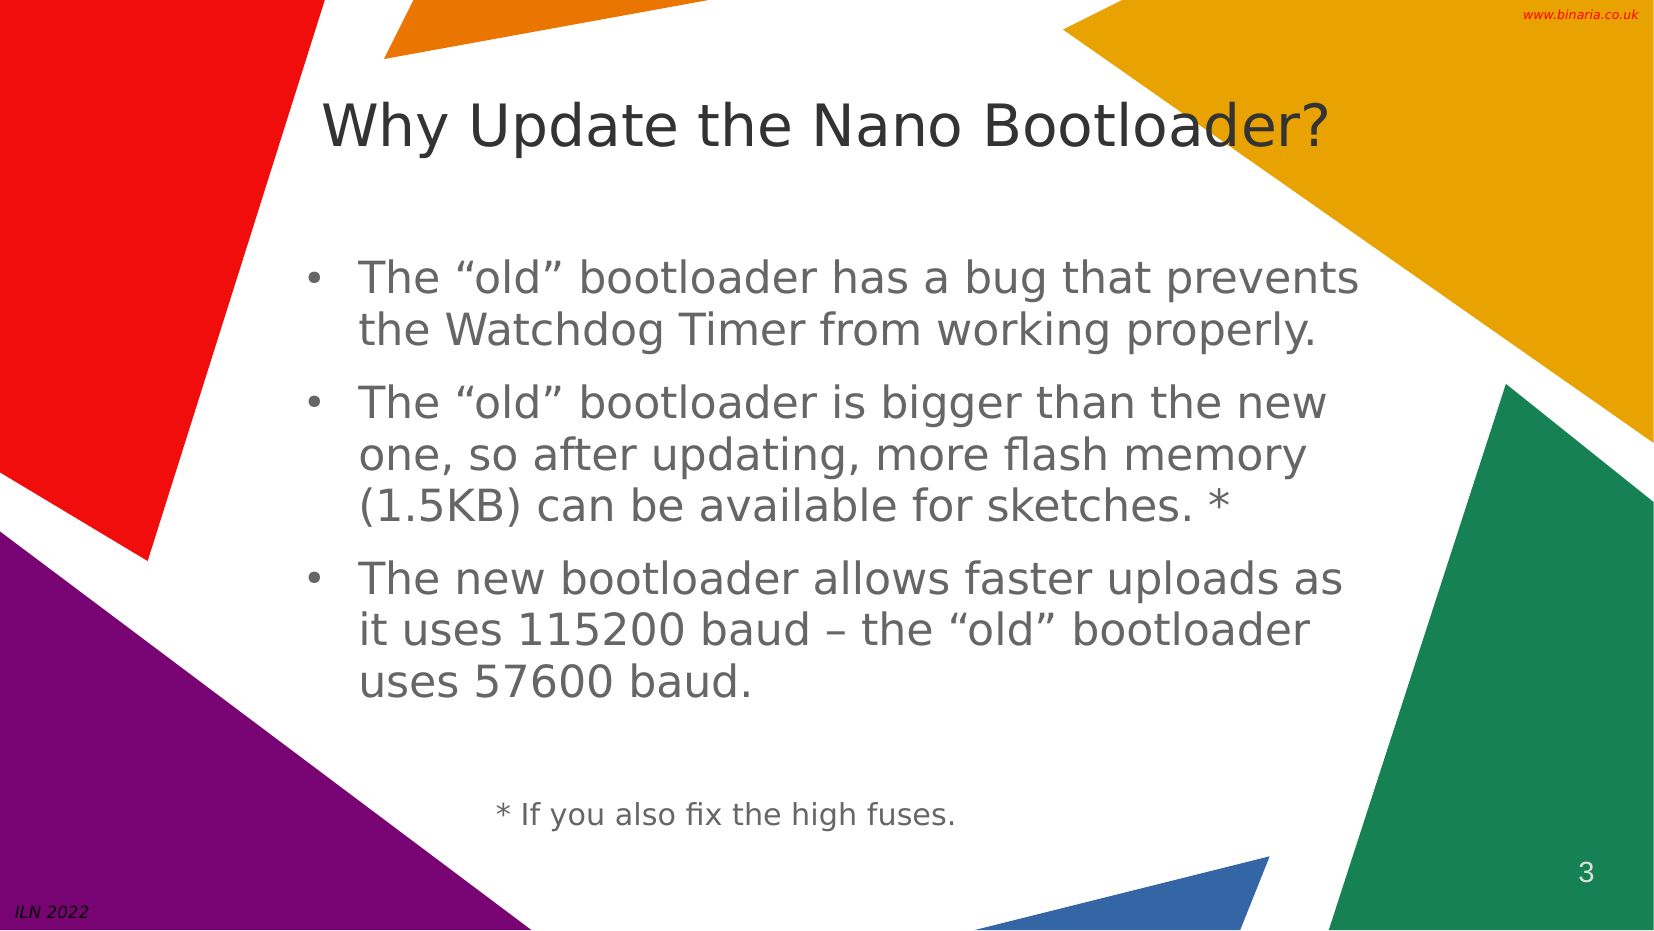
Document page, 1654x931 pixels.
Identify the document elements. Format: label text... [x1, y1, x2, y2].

text_box www.binaria.co.uk [1508, 0, 1654, 30]
title Why Update the Nano Bootloader? [286, 48, 1368, 205]
list The “old” bootloader has a bug that prevents the Watchdog Timer from working properly. The “old” bootloader is bigger than the new one, so after updating, more flash memory (1.5KB) can be available for sketches. * The new bootloader allows faster uploads as it uses 115200 baud – the “old” bootloader uses 57600 baud. * If you also fix the high fuses. [289, 253, 1372, 853]
text_box ILN 2022 [0, 895, 105, 931]
